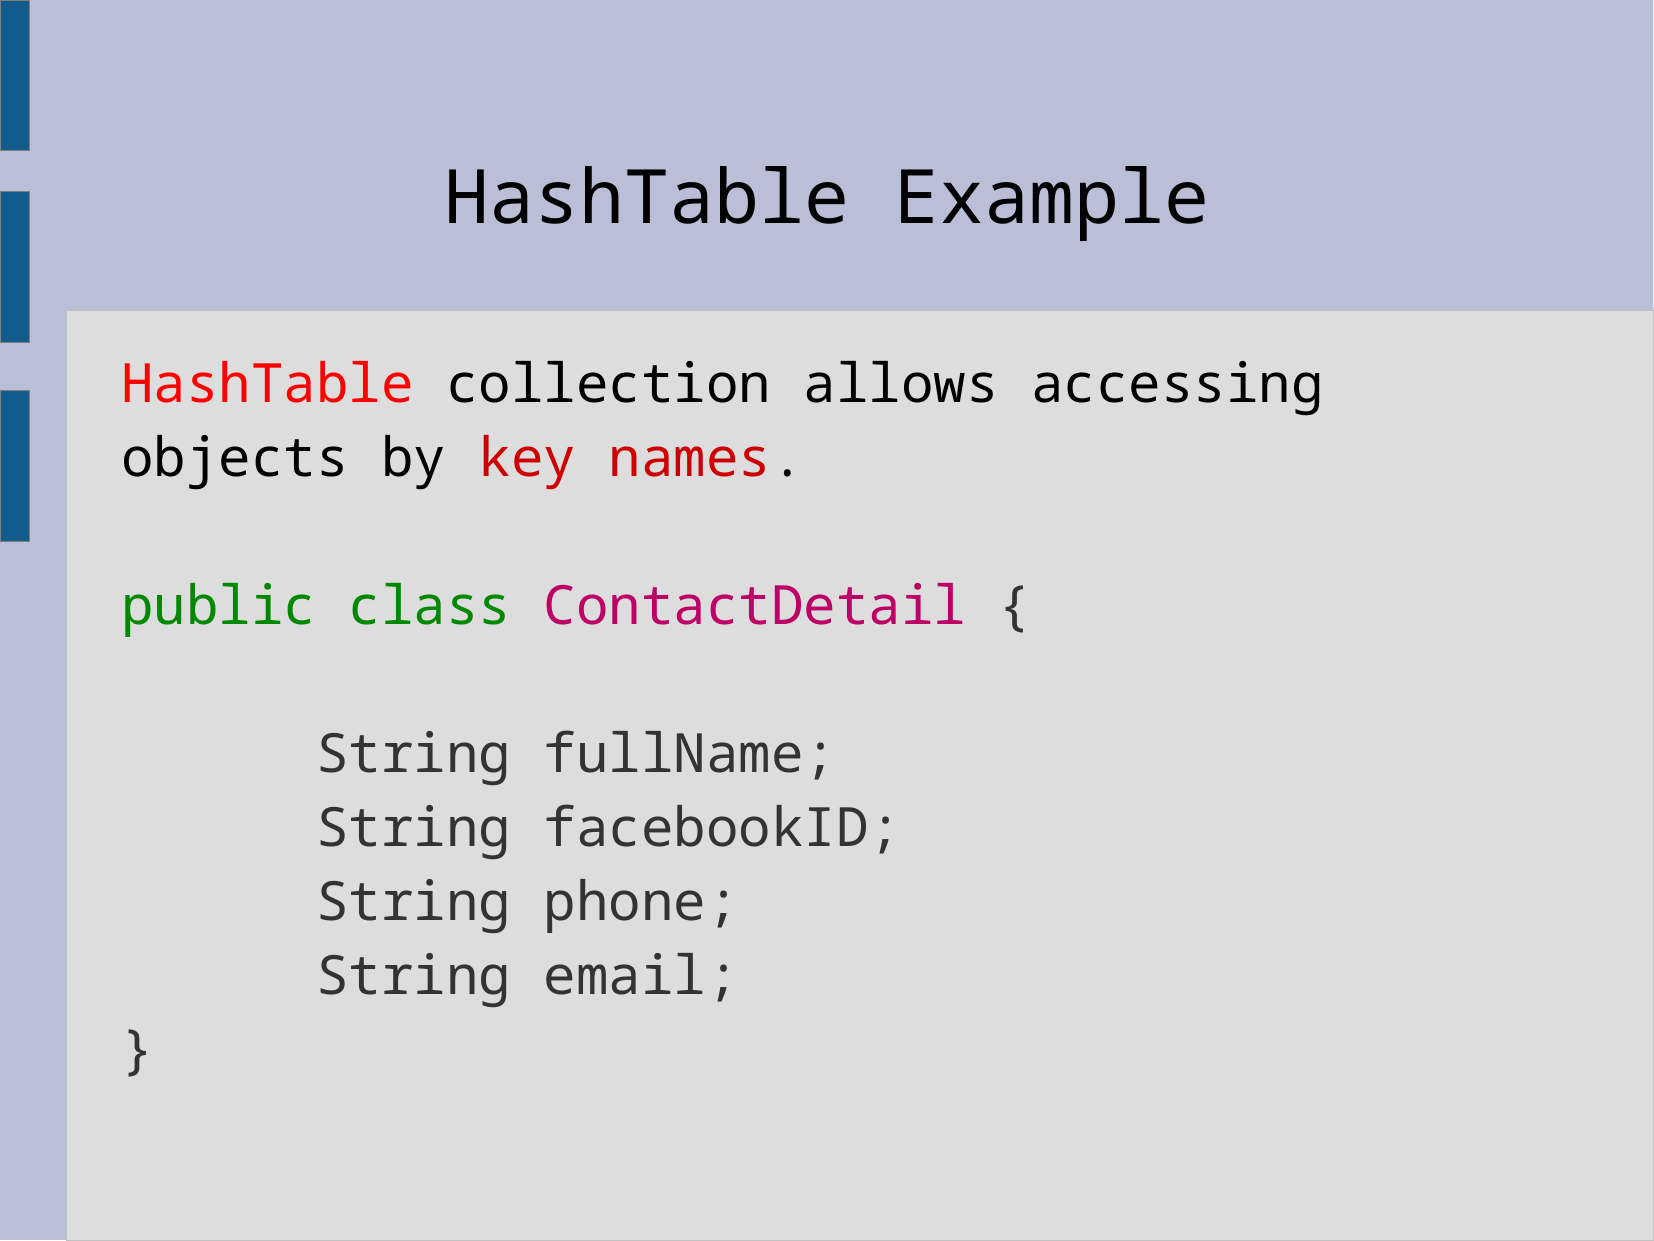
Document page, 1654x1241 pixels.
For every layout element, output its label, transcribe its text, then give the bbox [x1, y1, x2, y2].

title HashTable Example [121, 91, 1534, 299]
list HashTable collection allows accessing objects by key names. public class ContactDetail { String fullName; String facebookID; String phone; String email; } [121, 344, 1534, 1127]
